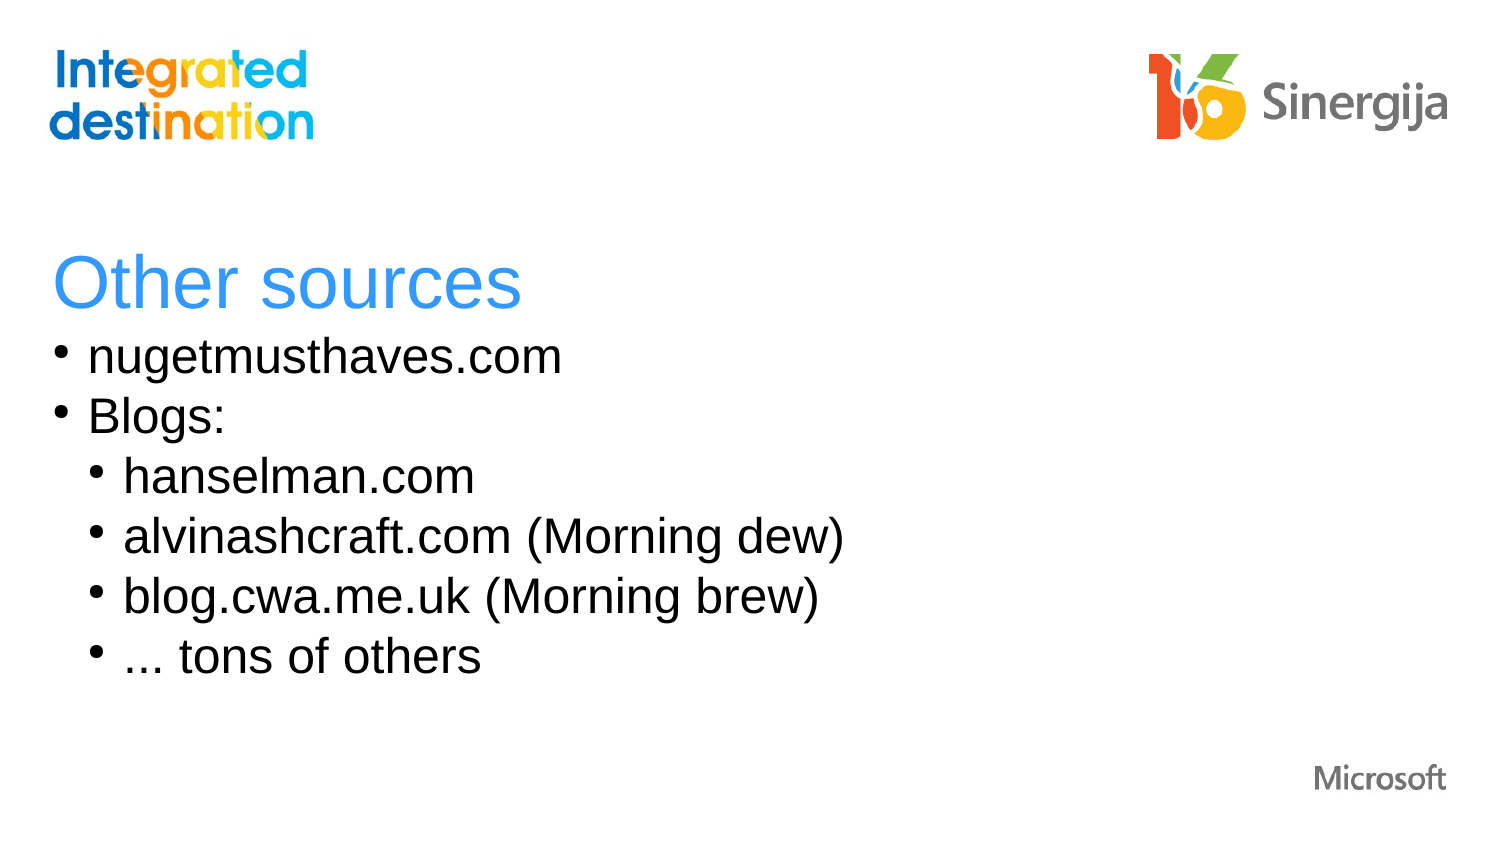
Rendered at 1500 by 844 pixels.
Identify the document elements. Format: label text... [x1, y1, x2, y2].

picture [1315, 764, 1500, 844]
text_box Other sources nugetmusthaves.com Blogs: hanselman.com alvinashcraft.com (Morning dew) blog.cwa.me.uk (Morning brew) ... tons of others [37, 225, 1439, 815]
picture [0, 0, 313, 140]
picture [1149, 0, 1500, 140]
